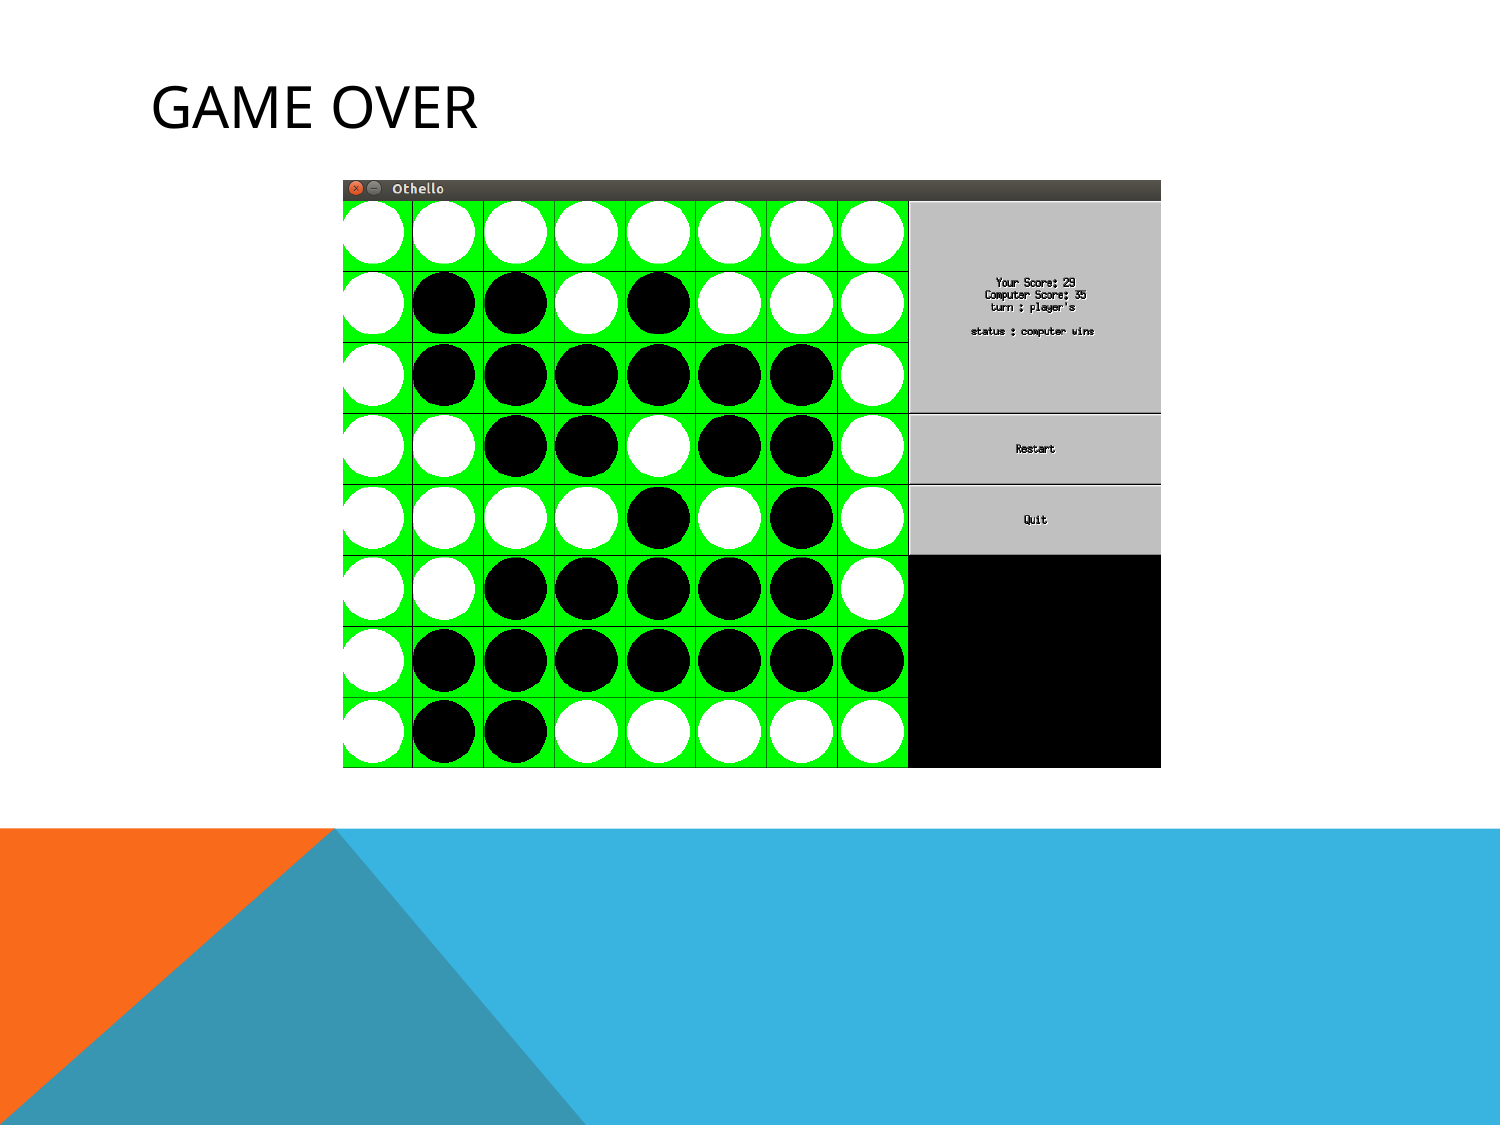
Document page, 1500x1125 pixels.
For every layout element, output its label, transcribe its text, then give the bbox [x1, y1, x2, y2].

title Game OVER [135, 60, 1369, 150]
picture [343, 180, 1161, 768]
